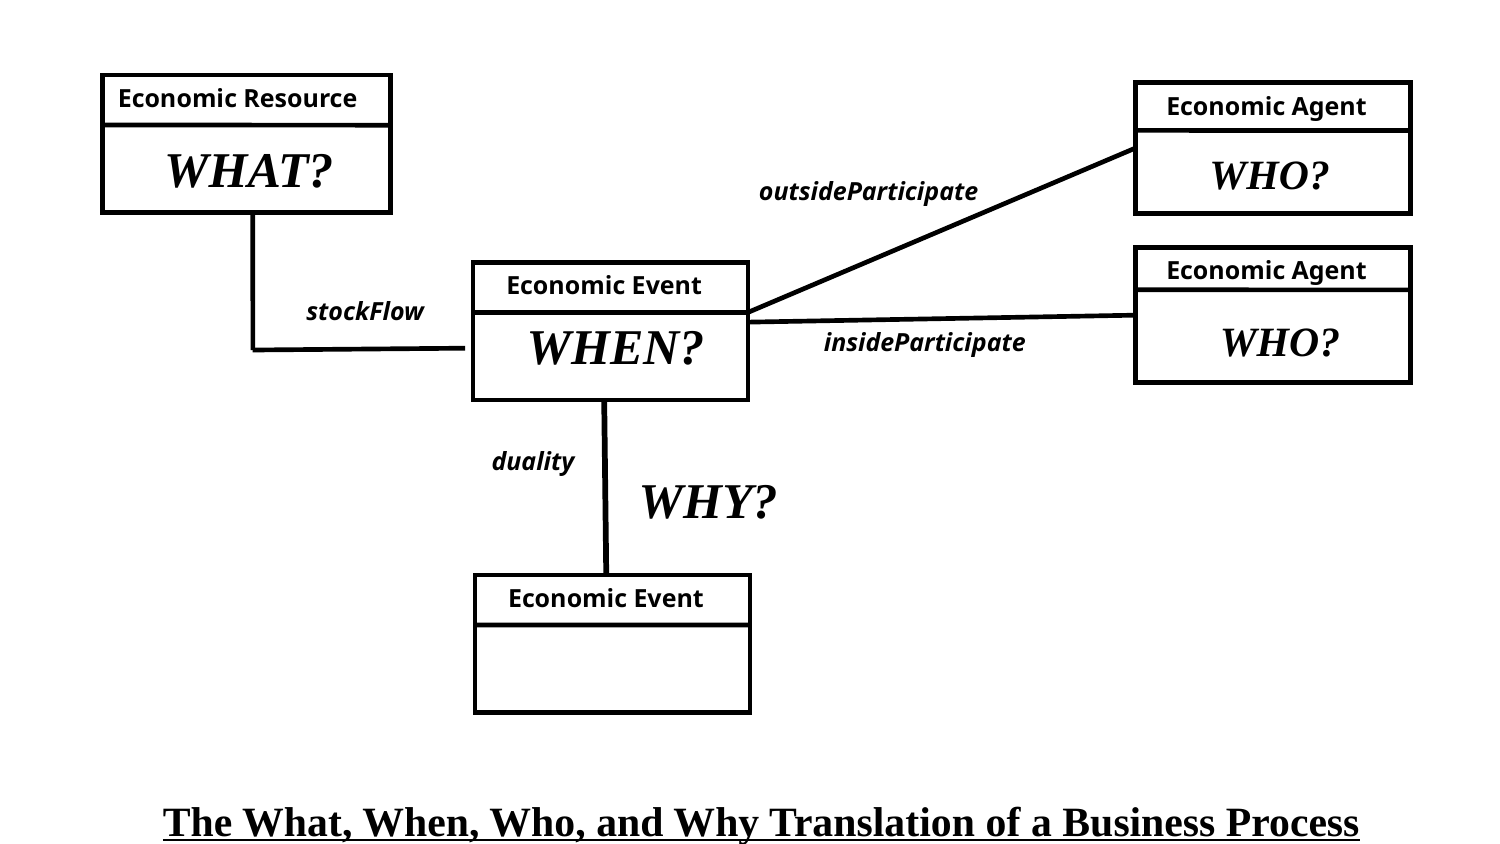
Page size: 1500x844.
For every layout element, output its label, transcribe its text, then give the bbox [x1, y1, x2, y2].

text_box stockFlow [265, 287, 466, 333]
text_box insideParticipate [800, 320, 1050, 365]
text_box Economic Agent [1135, 82, 1398, 126]
text_box The What, When, Who, and Why Translation of a Business Process [11, 787, 1500, 844]
text_box WHO? [1177, 140, 1363, 206]
text_box WHY? [616, 460, 800, 537]
text_box WHAT? [95, 130, 402, 207]
text_box duality [472, 437, 593, 484]
text_box WHEN? [462, 307, 769, 383]
text_box Economic Event [472, 262, 736, 307]
text_box Economic Agent [1135, 247, 1398, 278]
text_box Economic Event [474, 575, 738, 621]
text_box Economic Resource [102, 75, 378, 121]
text_box outsideParticipate [724, 168, 1013, 214]
text_box WHO? [1187, 307, 1373, 373]
